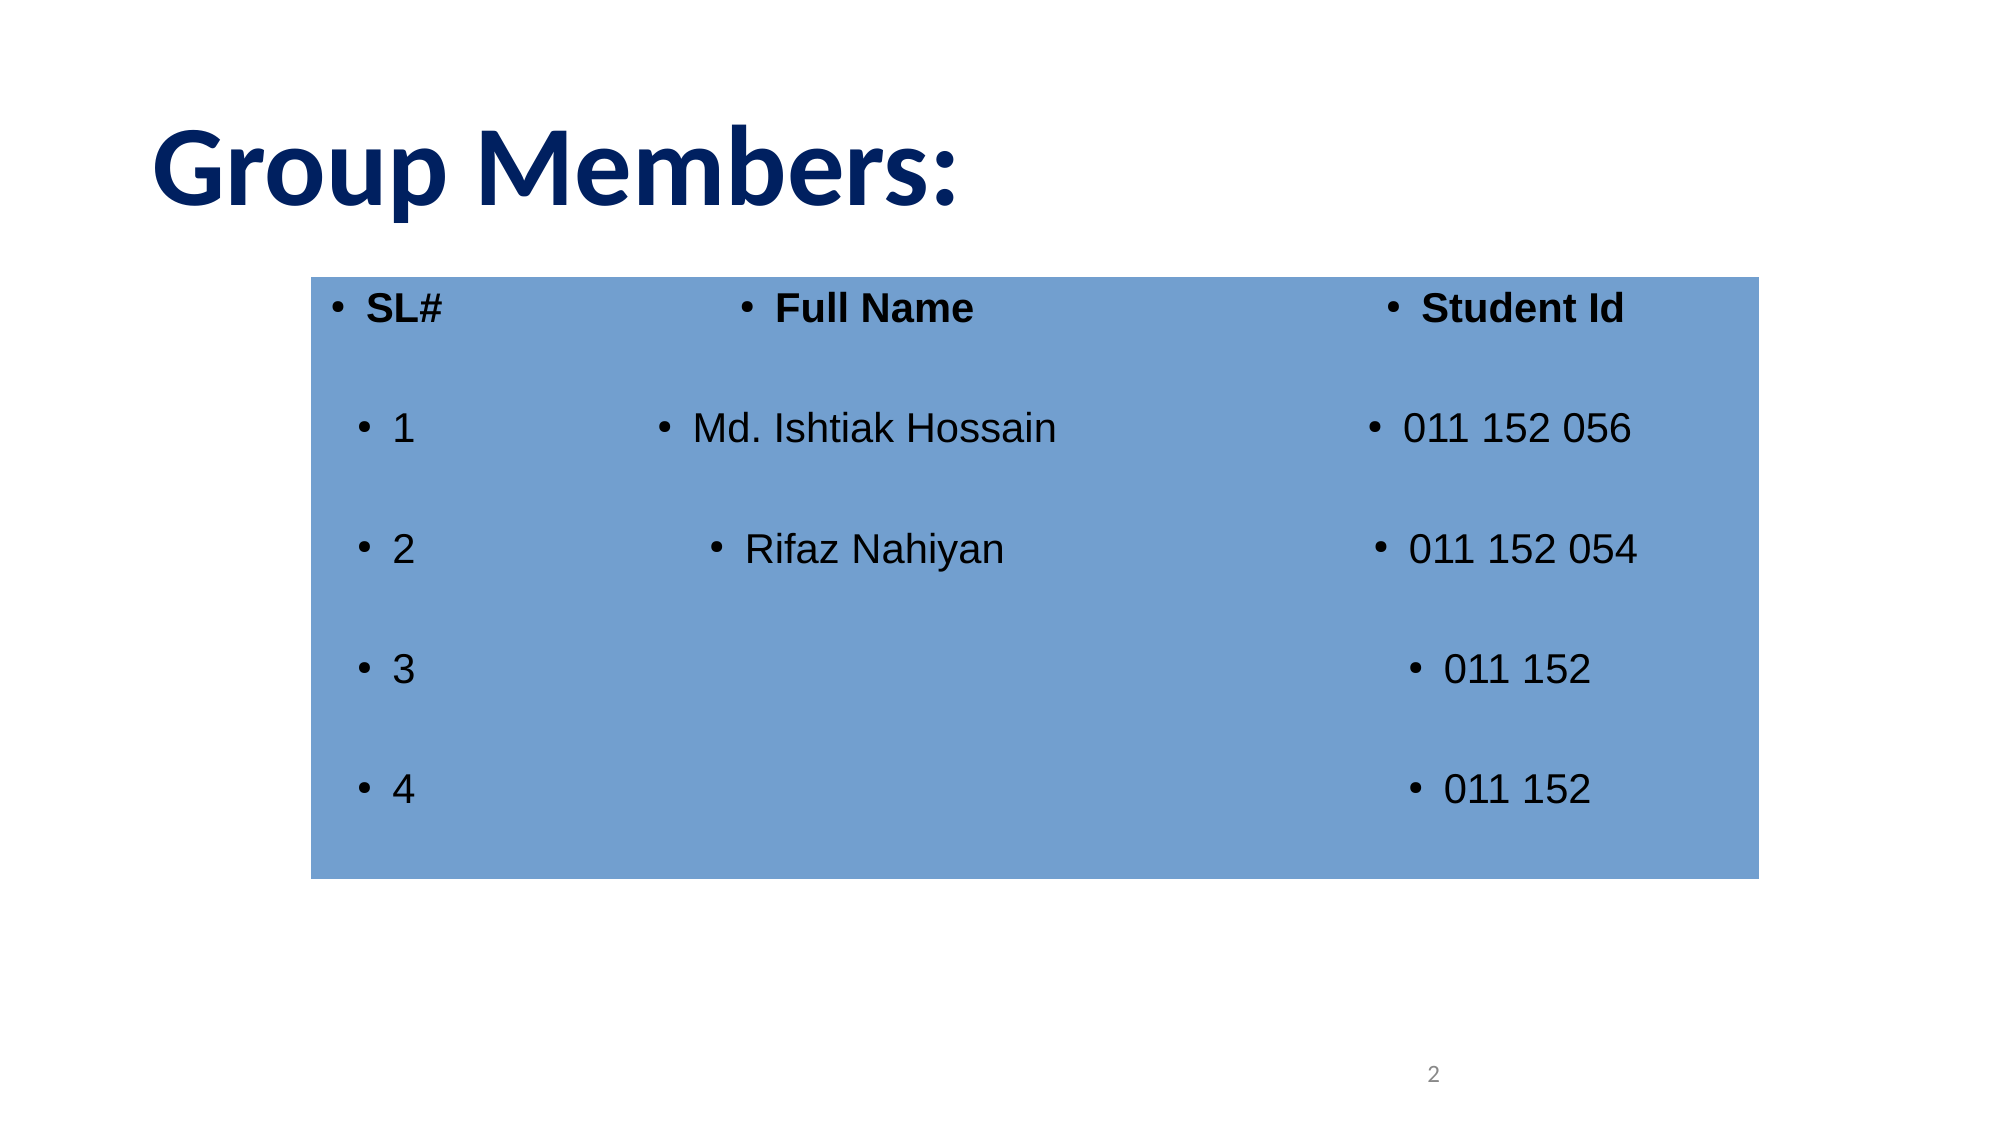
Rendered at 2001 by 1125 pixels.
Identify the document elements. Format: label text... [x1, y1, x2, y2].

title Group Members: [137, 59, 1863, 278]
table_cell Md. Ishtiak Hossain [462, 398, 1252, 518]
table_cell [462, 638, 1252, 759]
table_header SL# [311, 277, 462, 398]
table_cell 011 152 [1252, 638, 1759, 759]
text_box 2 [1412, 1042, 1863, 1103]
table_cell 011 152 054 [1252, 518, 1759, 638]
table_header Student Id [1252, 277, 1759, 398]
table_cell 2 [311, 518, 462, 638]
table_cell 011 152 056 [1252, 398, 1759, 518]
table_cell 3 [311, 638, 462, 759]
table_cell 4 [311, 759, 462, 879]
table_header Full Name [462, 277, 1252, 398]
table_cell [462, 759, 1252, 879]
table_cell Rifaz Nahiyan [462, 518, 1252, 638]
table_cell 1 [311, 398, 462, 518]
table_cell 011 152 [1252, 759, 1759, 879]
